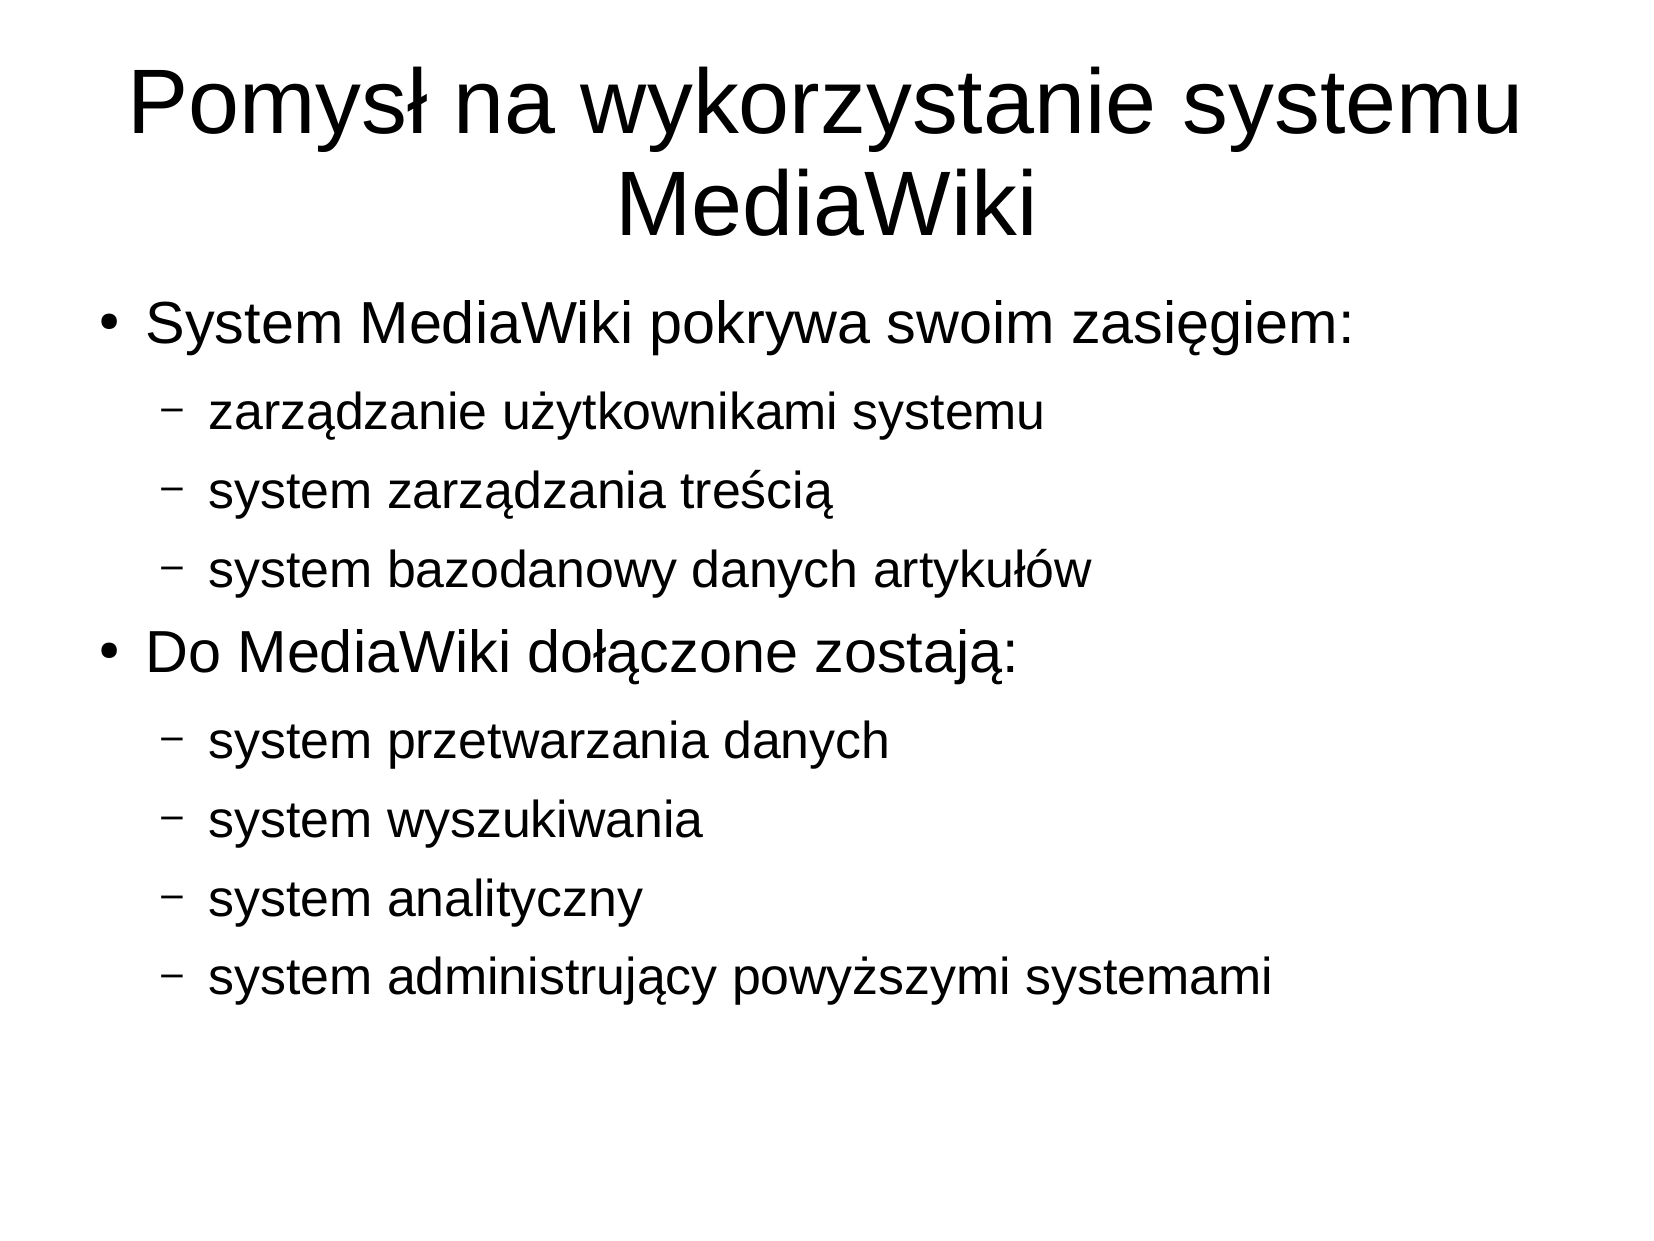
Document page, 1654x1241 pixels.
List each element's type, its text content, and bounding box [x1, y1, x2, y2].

list System MediaWiki pokrywa swoim zasięgiem: zarządzanie użytkownikami systemu system zarządzania treścią system bazodanowy danych artykułów Do MediaWiki dołączone zostają: system przetwarzania danych system wyszukiwania system analityczny system administrujący powyższymi systemami [82, 290, 1538, 1010]
title Pomysł na wykorzystanie systemu MediaWiki [82, 49, 1571, 257]
